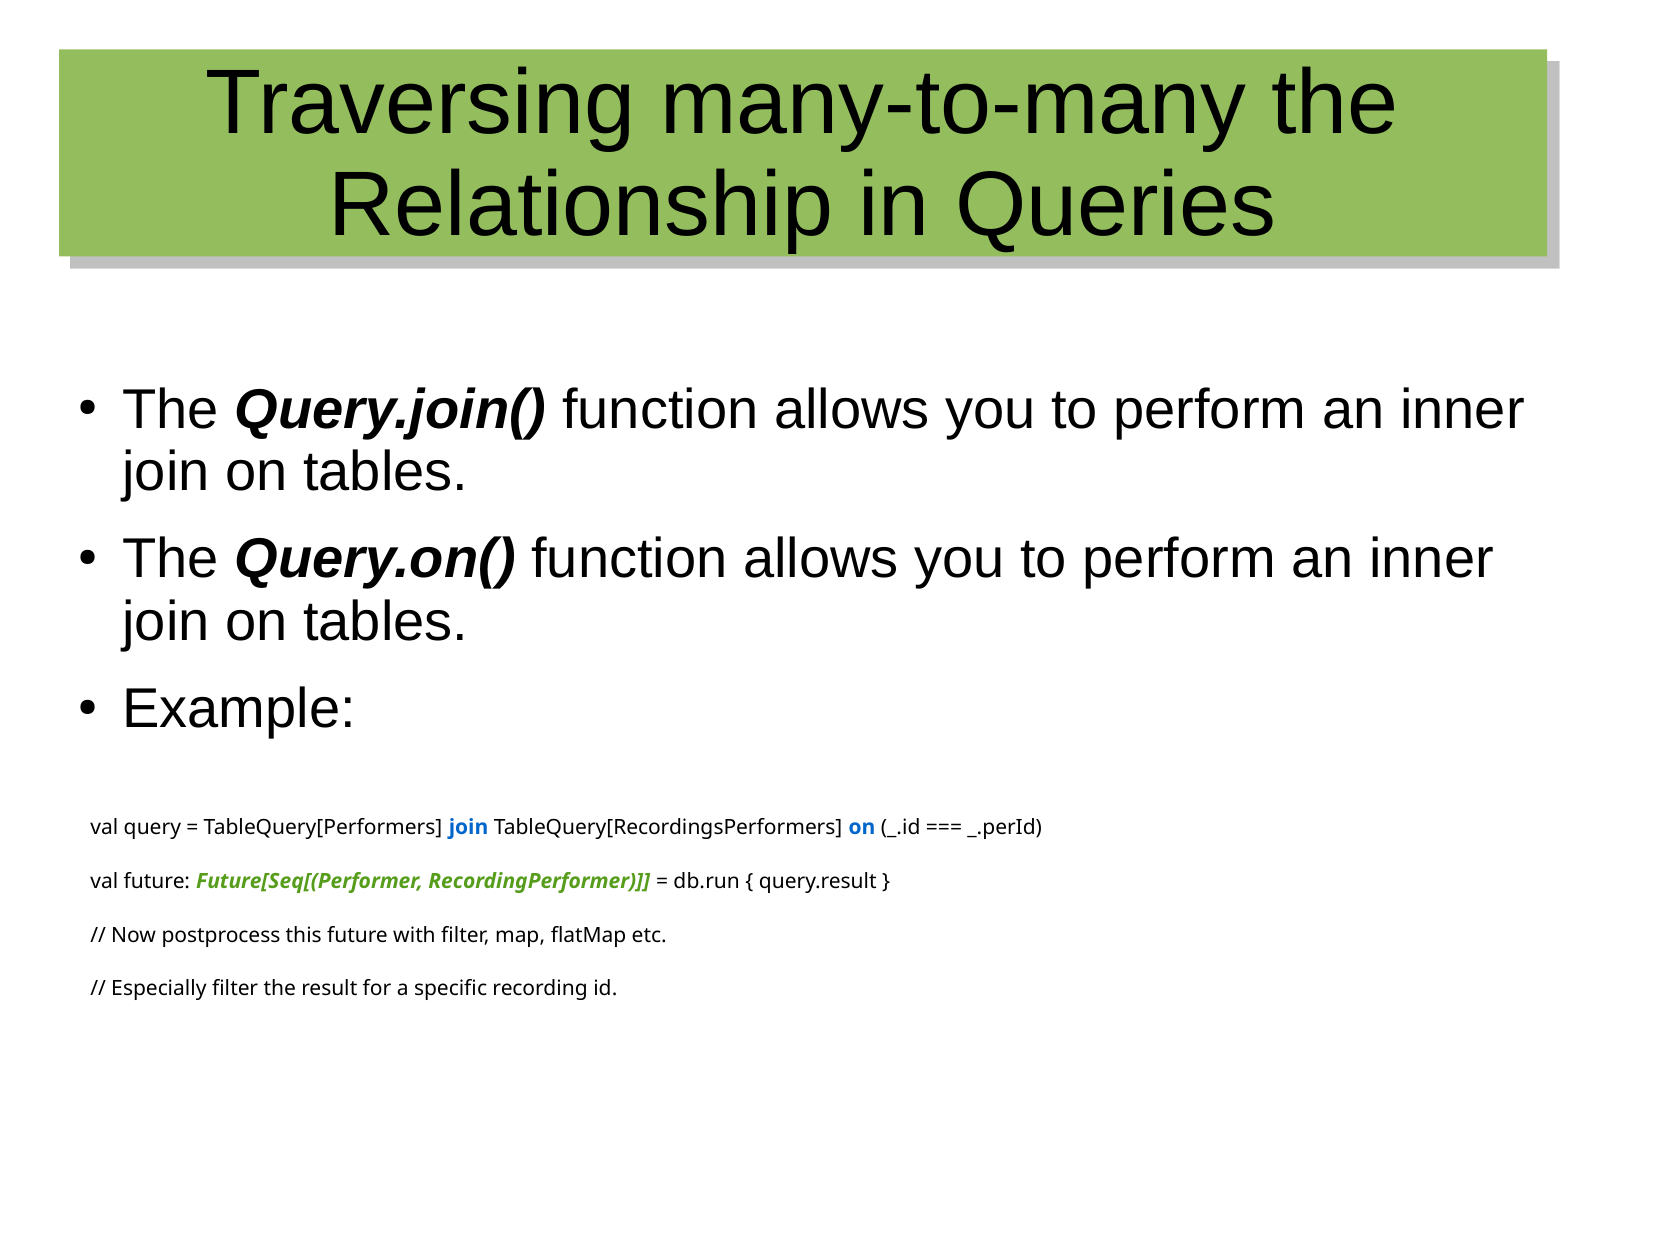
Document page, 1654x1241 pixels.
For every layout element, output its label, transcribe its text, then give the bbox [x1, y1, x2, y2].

list The Query.join() function allows you to perform an inner join on tables. The Query.on() function allows you to perform an inner join on tables. Example: val query = TableQuery[Performers] join TableQuery[RecordingsPerformers] on (_.id === _.perId) val future: Future[Seq[(Performer, RecordingPerformer)]] = db.run { query.result } // Now postprocess this future with filter, map, flatMap etc. // Especially filter the result for a specific recording id. [62, 290, 1552, 1010]
title Traversing many-to-many the Relationship in Queries [59, 49, 1548, 257]
